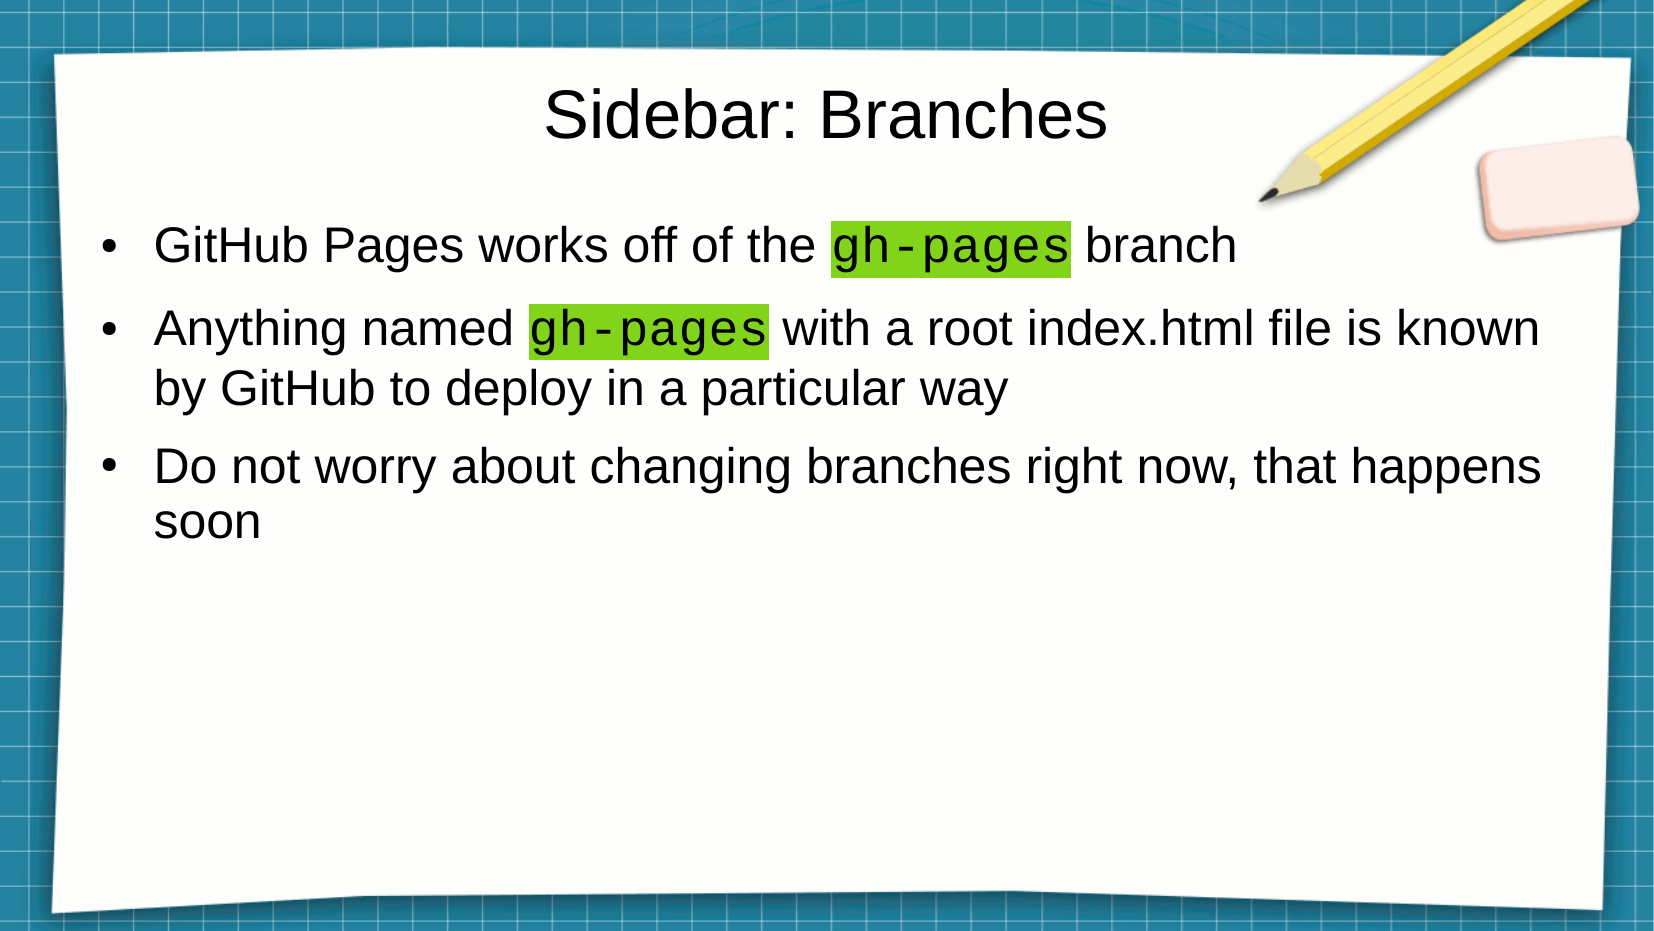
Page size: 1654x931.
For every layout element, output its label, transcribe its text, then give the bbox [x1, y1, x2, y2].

title Sidebar: Branches [82, 37, 1571, 193]
picture [0, 0, 1654, 931]
list GitHub Pages works off of the gh-pages branch Anything named gh-pages with a root index.html file is known by GitHub to deploy in a particular way Do not worry about changing branches right now, that happens soon [82, 217, 1571, 758]
